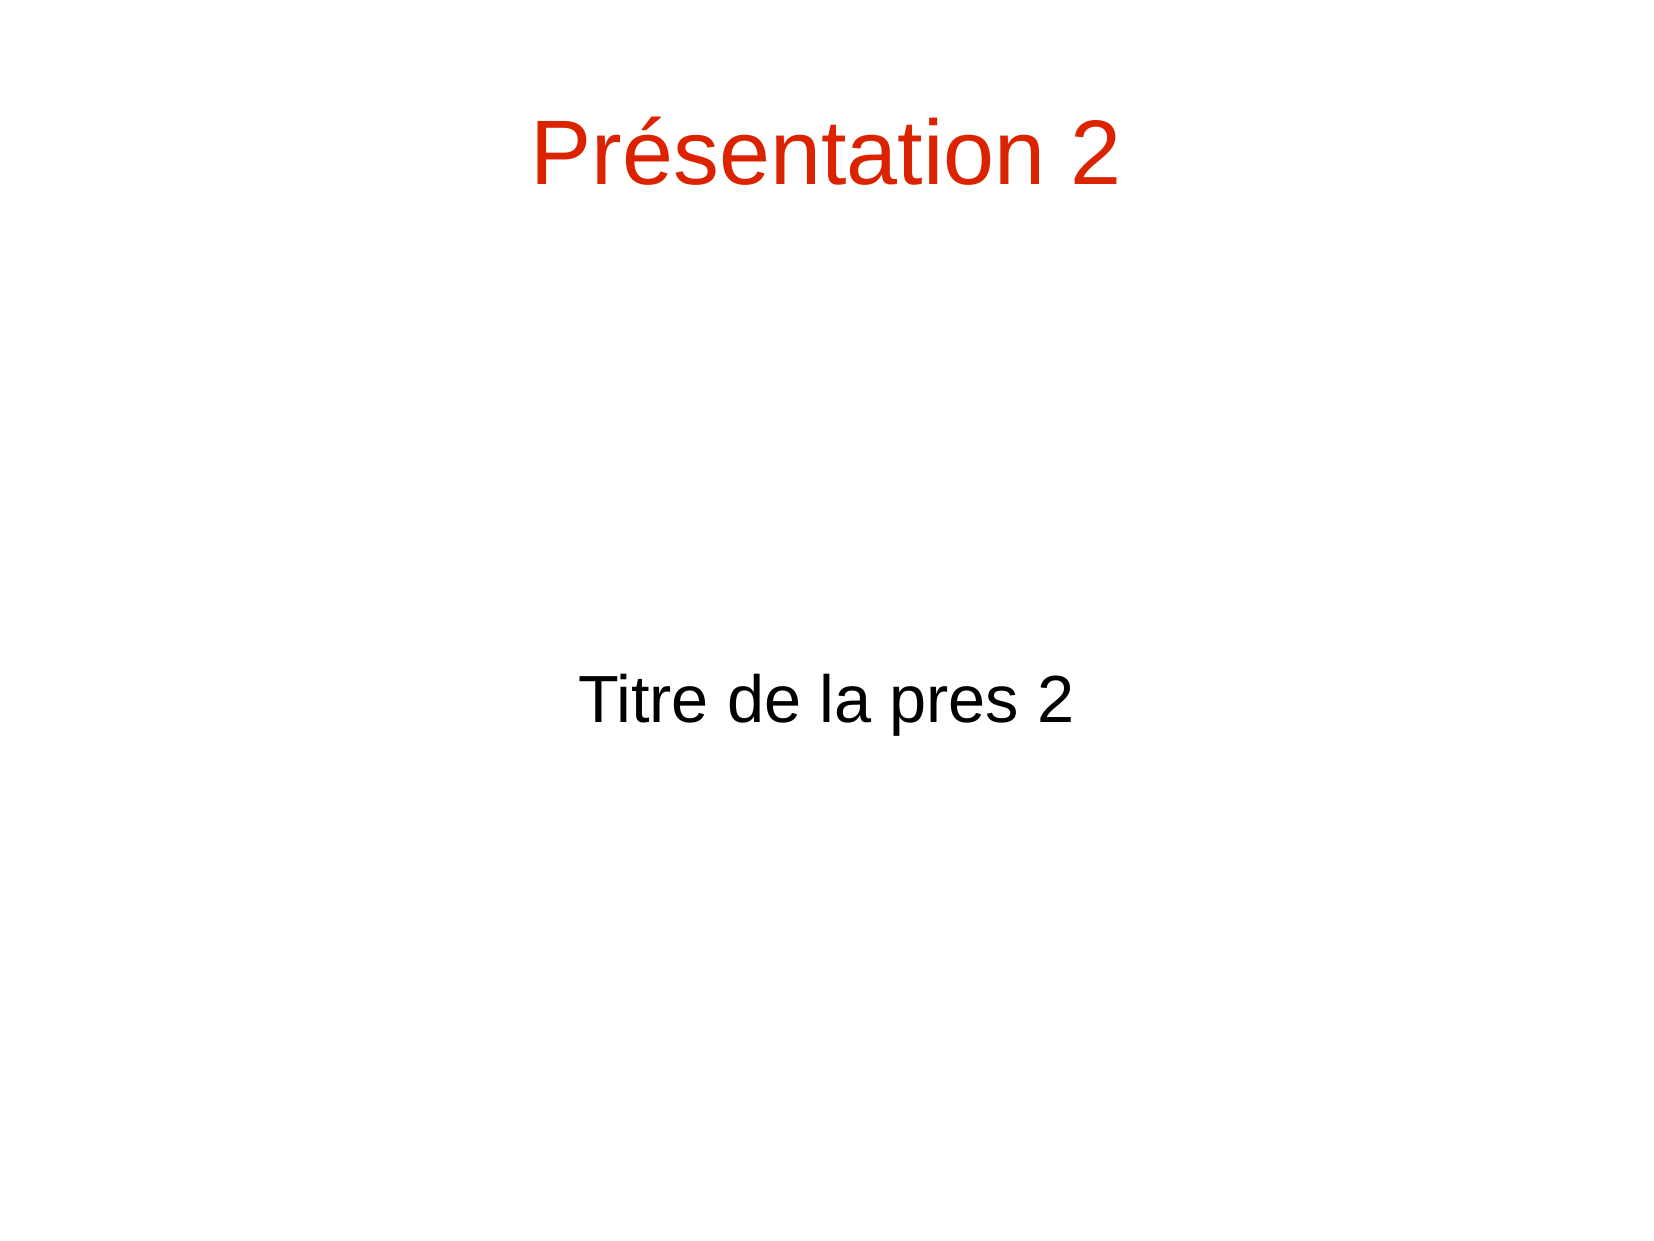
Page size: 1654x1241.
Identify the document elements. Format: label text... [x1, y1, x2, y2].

title Présentation 2 [82, 56, 1571, 250]
subtitle Titre de la pres 2 [82, 297, 1571, 1102]
